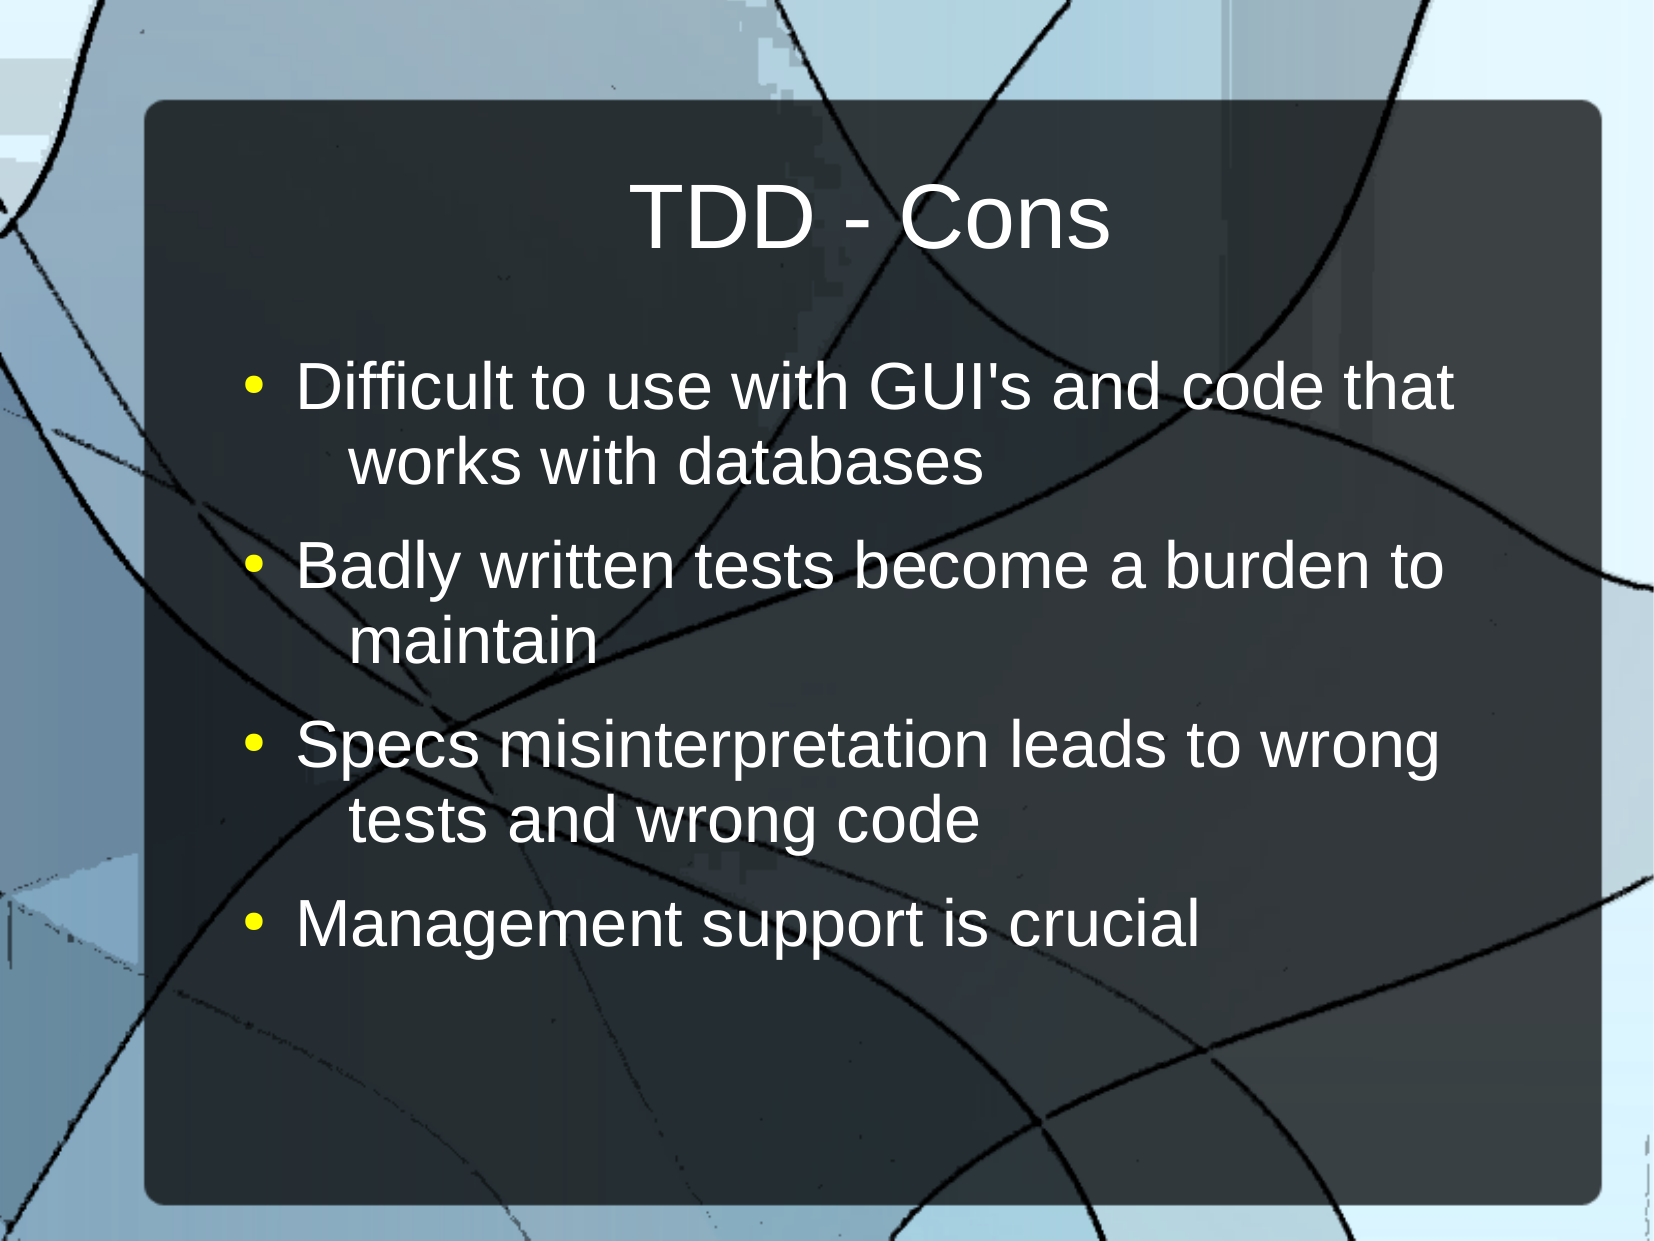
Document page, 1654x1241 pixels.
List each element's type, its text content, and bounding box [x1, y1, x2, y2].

picture [0, 0, 1654, 1241]
list Difficult to use with GUI's and code that works with databases Badly written tests become a burden to maintain Specs misinterpretation leads to wrong tests and wrong code Management support is crucial [206, 349, 1571, 1019]
title TDD - Cons [159, 115, 1583, 318]
